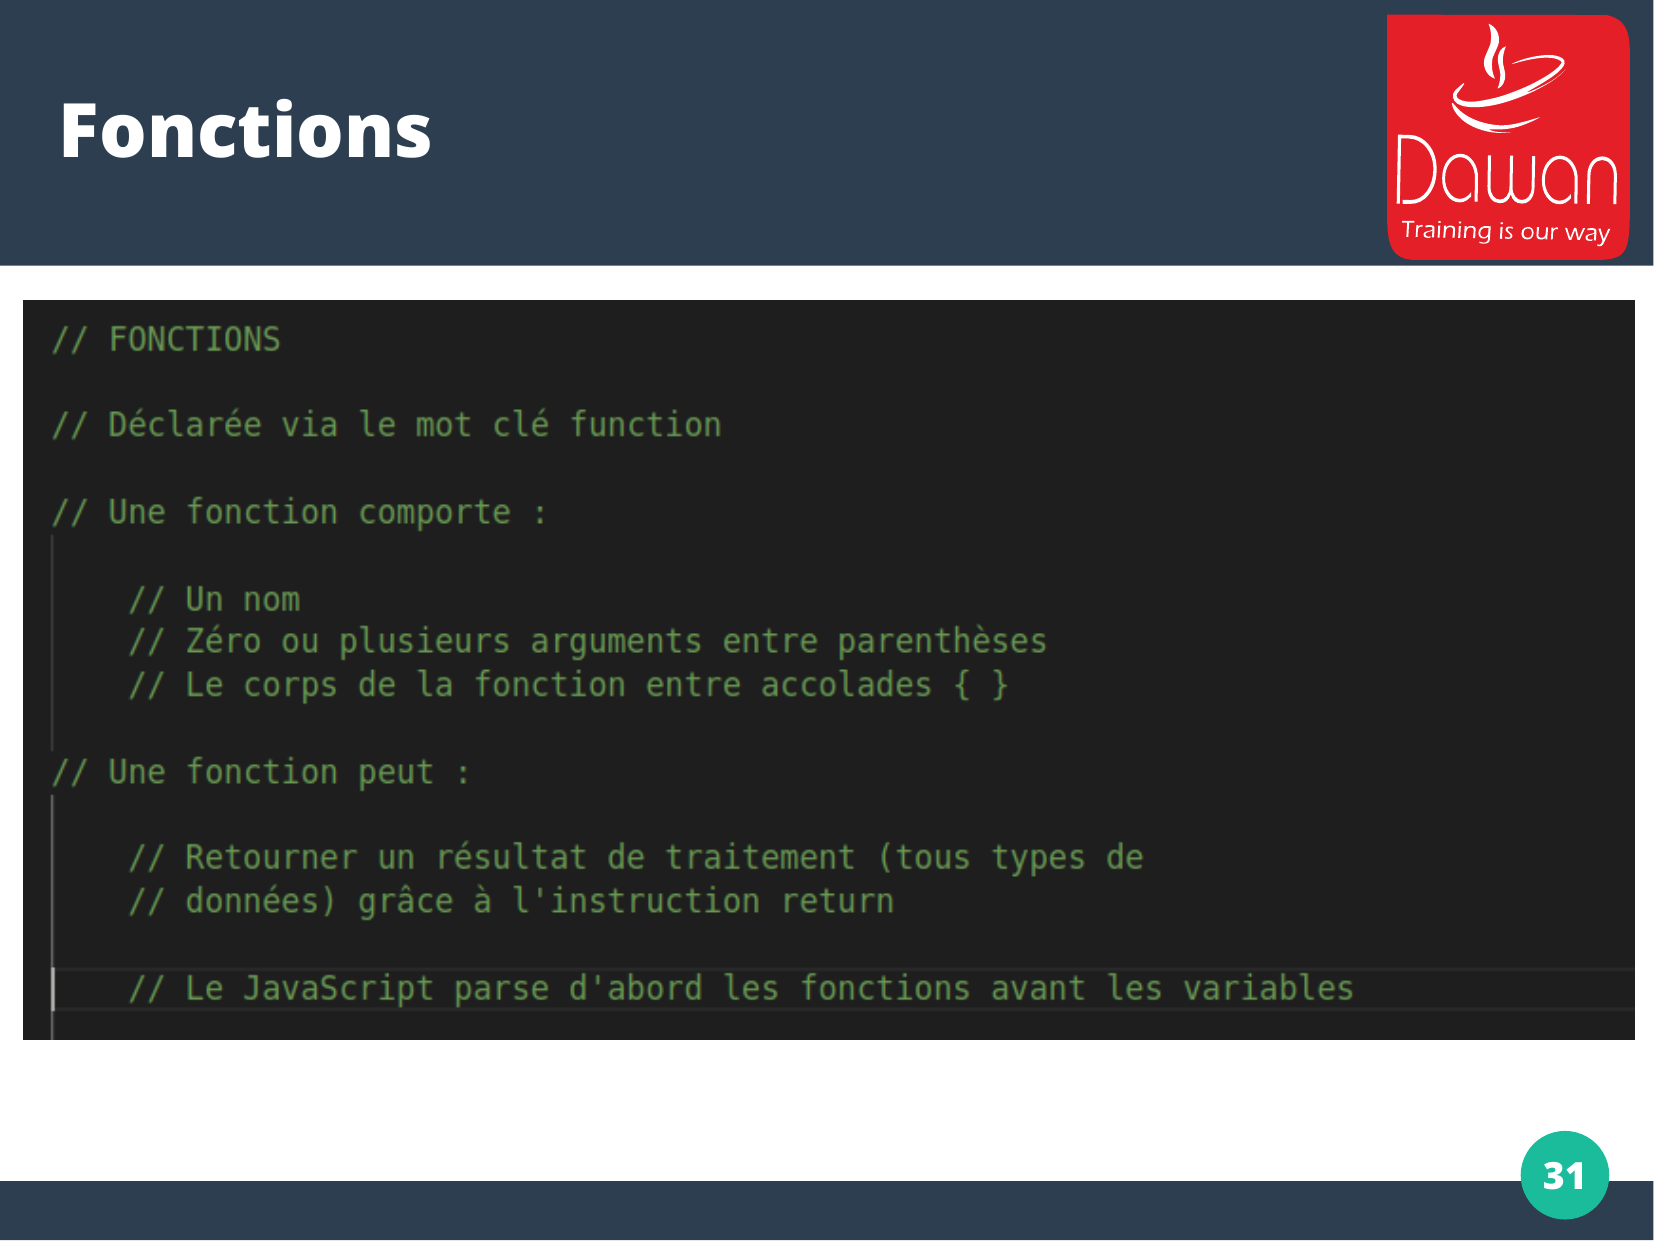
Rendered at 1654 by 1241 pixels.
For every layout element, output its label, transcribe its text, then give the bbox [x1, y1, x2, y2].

picture [23, 300, 1635, 1040]
picture [1387, 14, 1630, 260]
title Fonctions [59, 49, 1387, 207]
